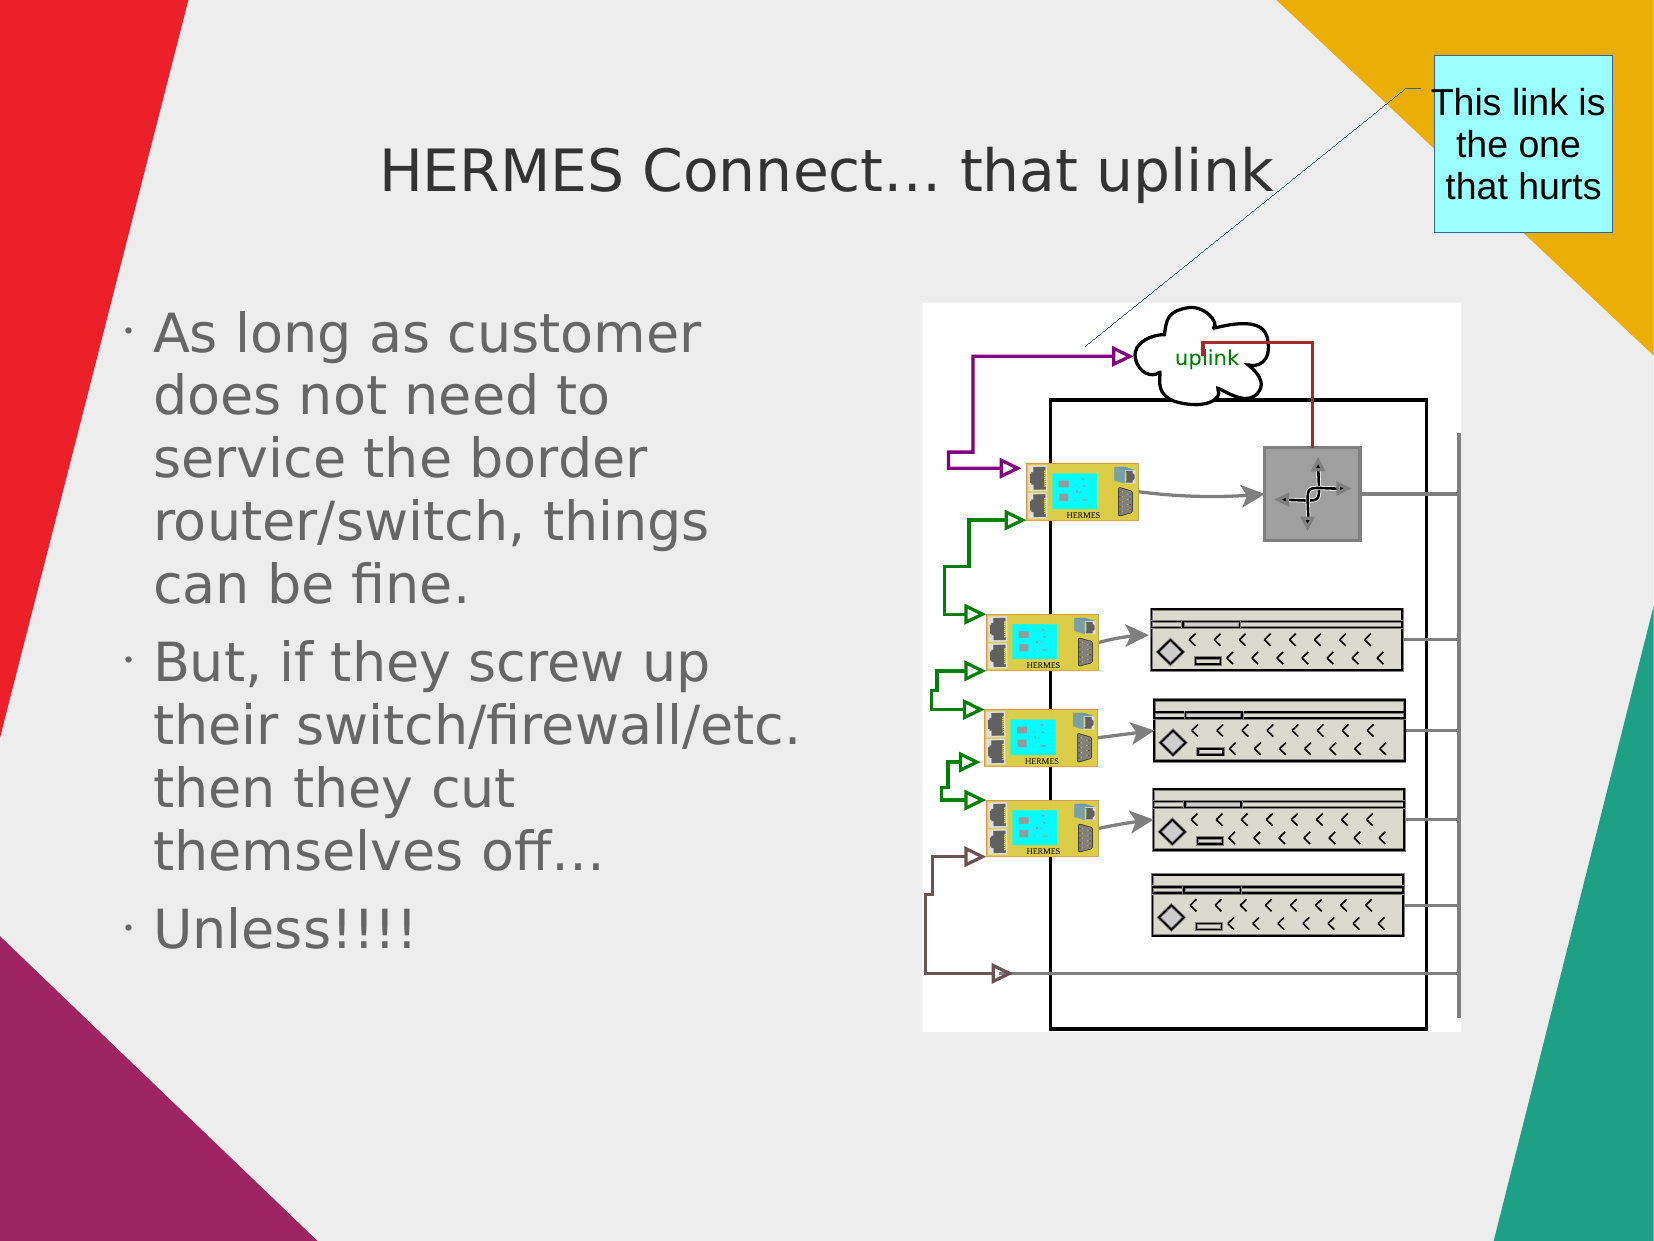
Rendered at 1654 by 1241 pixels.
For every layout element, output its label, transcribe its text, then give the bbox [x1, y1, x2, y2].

picture [921, 302, 1462, 1033]
text_box This link is the one that hurts [1435, 56, 1612, 233]
title HERMES Connect… that uplink [114, 73, 1539, 271]
list As long as customer does not need to service the border router/switch, things can be fine. But, if they screw up their switch/firewall/etc. then they cut themselves off… Unless!!!! [114, 302, 810, 1033]
